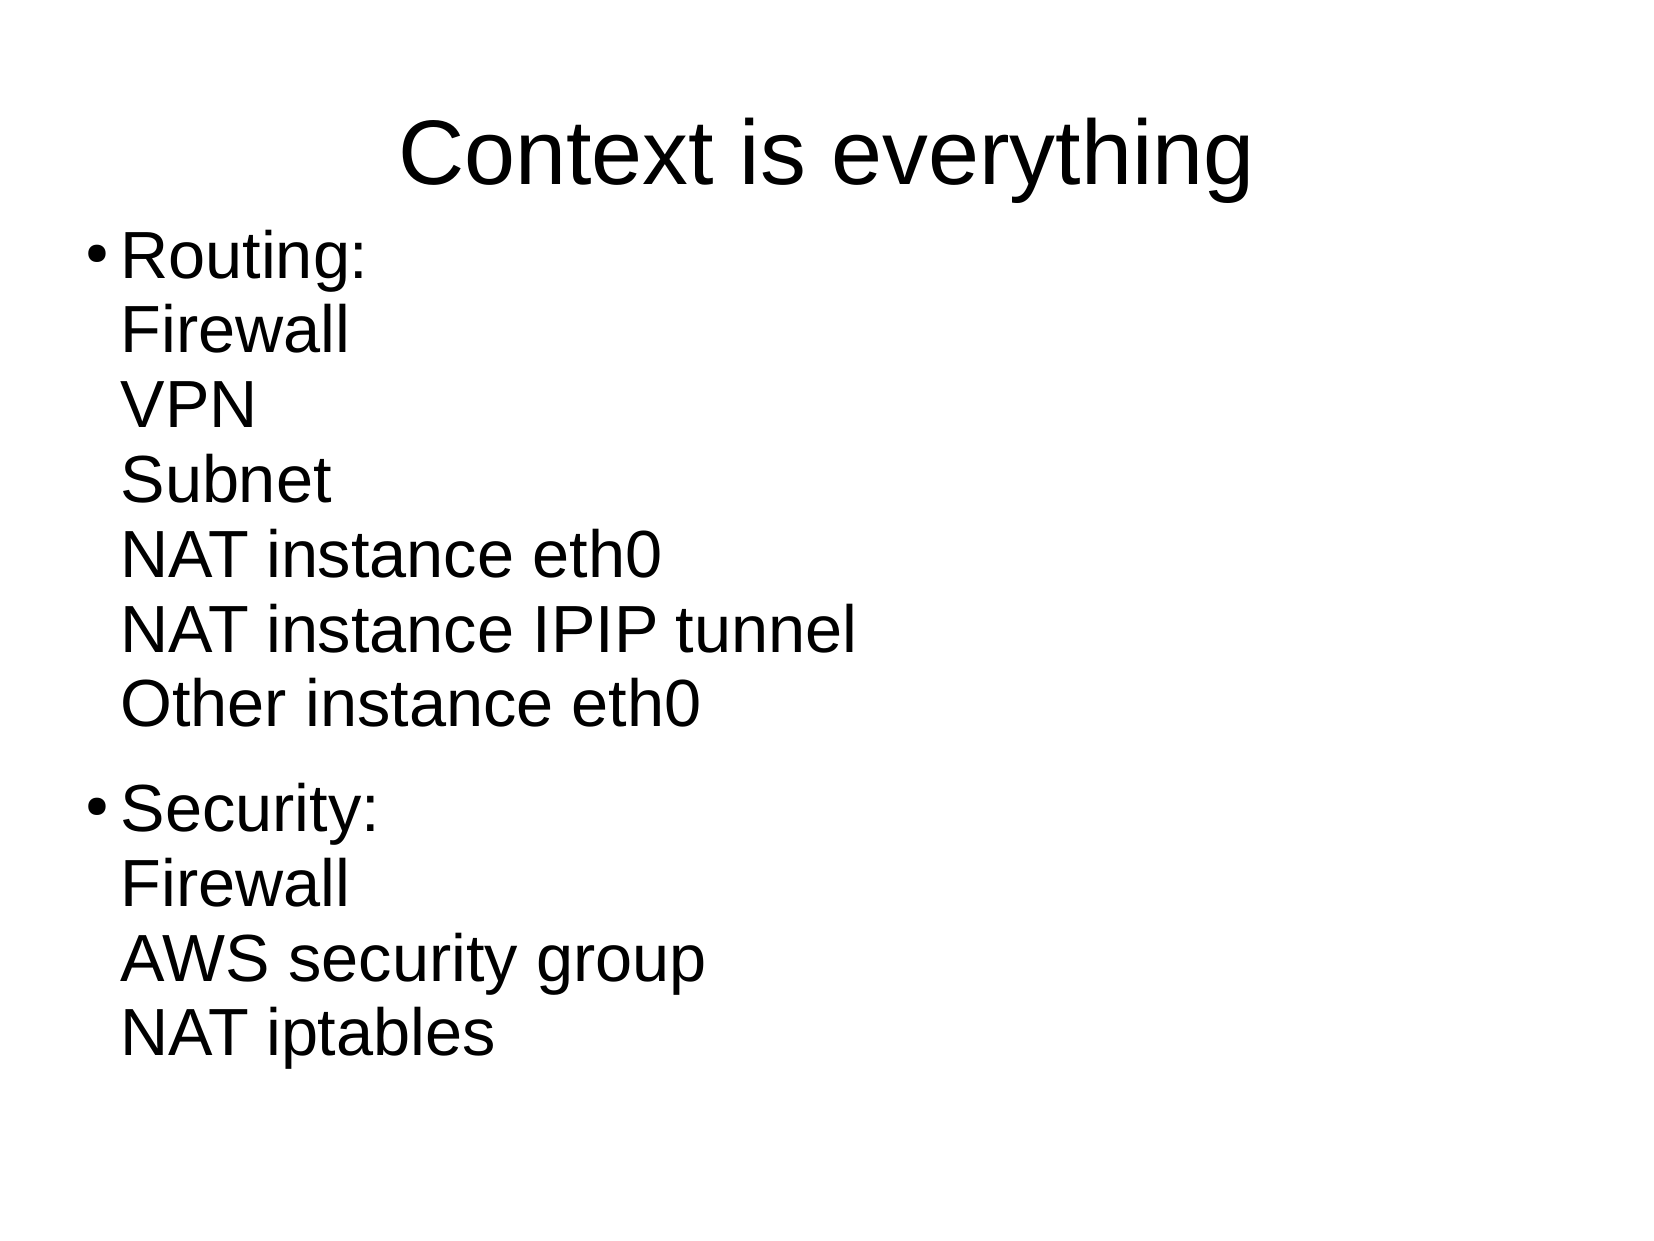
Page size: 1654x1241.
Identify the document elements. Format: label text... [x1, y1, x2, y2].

subtitle Routing: Firewall VPN Subnet NAT instance eth0 NAT instance IPIP tunnel Other instance eth0 Security: Firewall AWS security group NAT iptables [85, 217, 1574, 1071]
title Context is everything [82, 49, 1571, 257]
